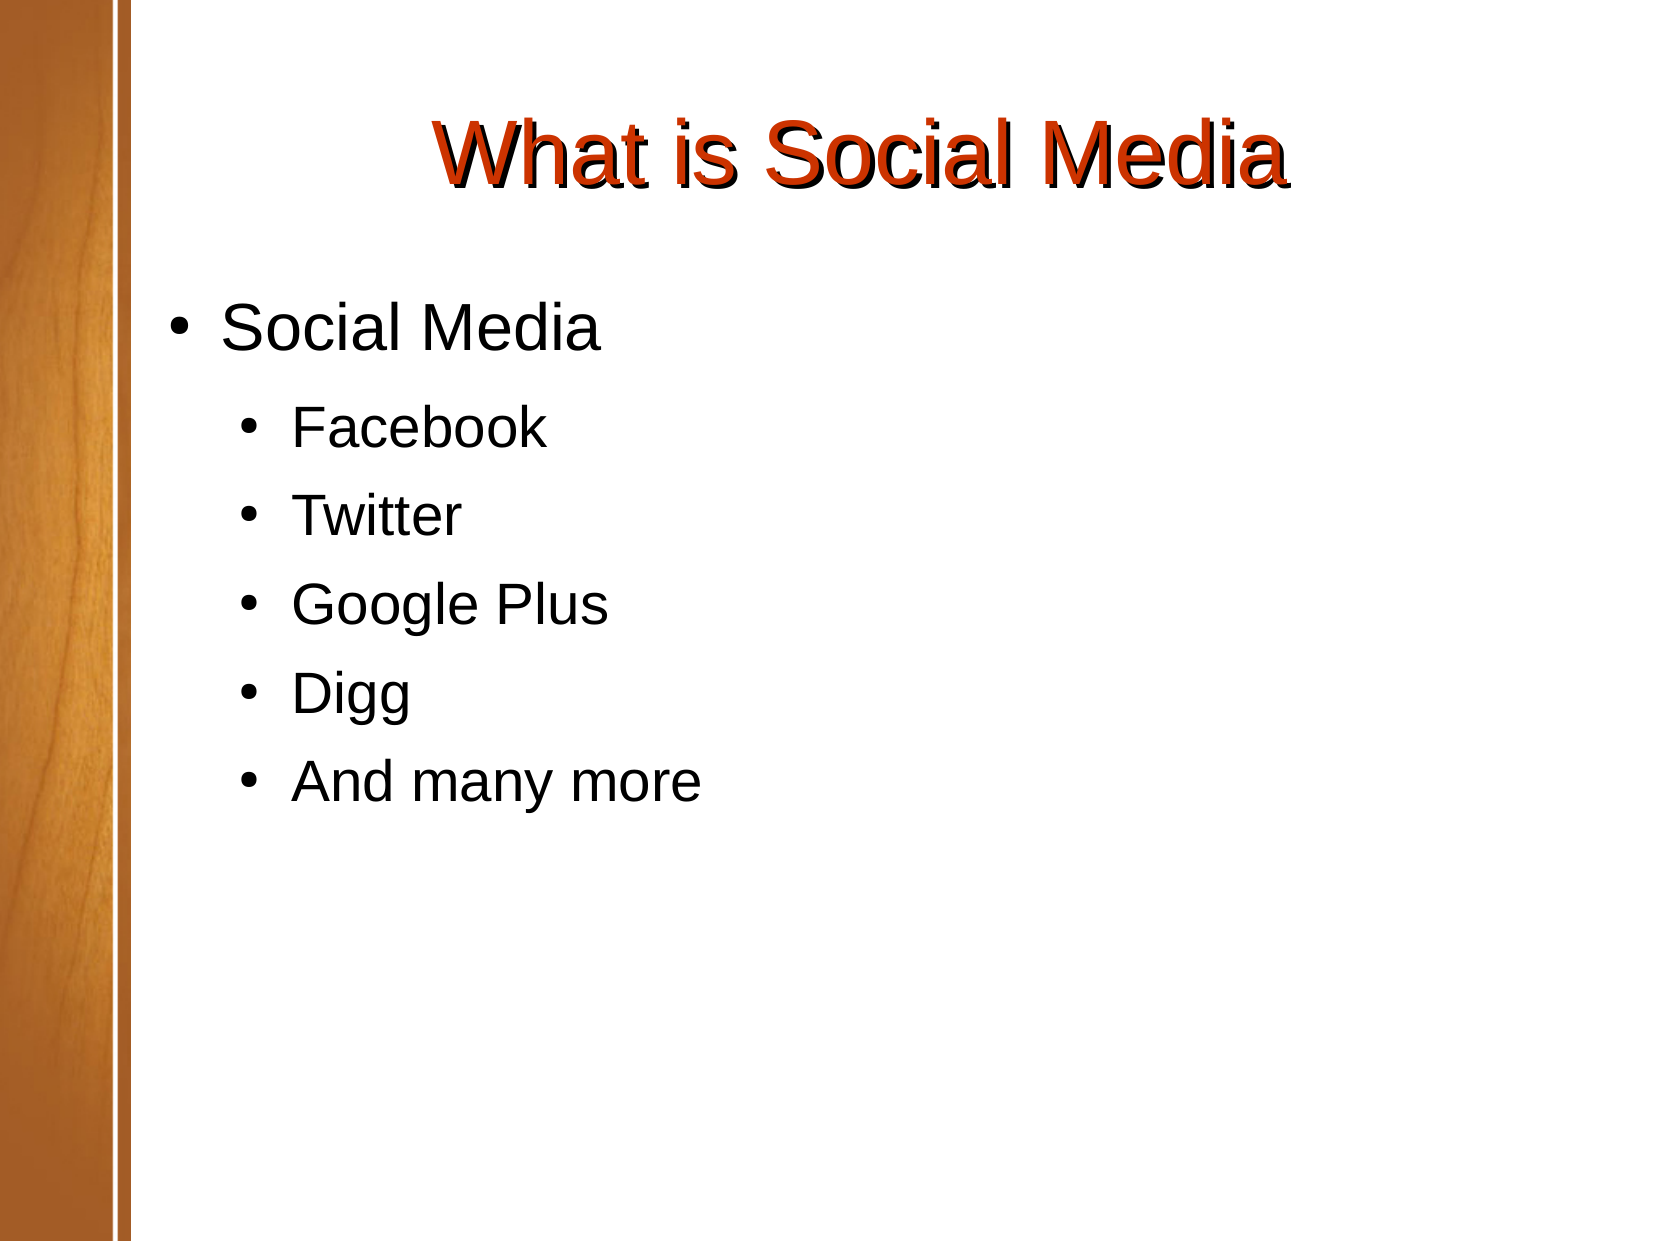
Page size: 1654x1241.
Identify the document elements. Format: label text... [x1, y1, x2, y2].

picture [0, 0, 131, 1241]
list Social Media Facebook Twitter Google Plus Digg And many more [150, 290, 1571, 1094]
title What is Social Media [150, 56, 1571, 250]
